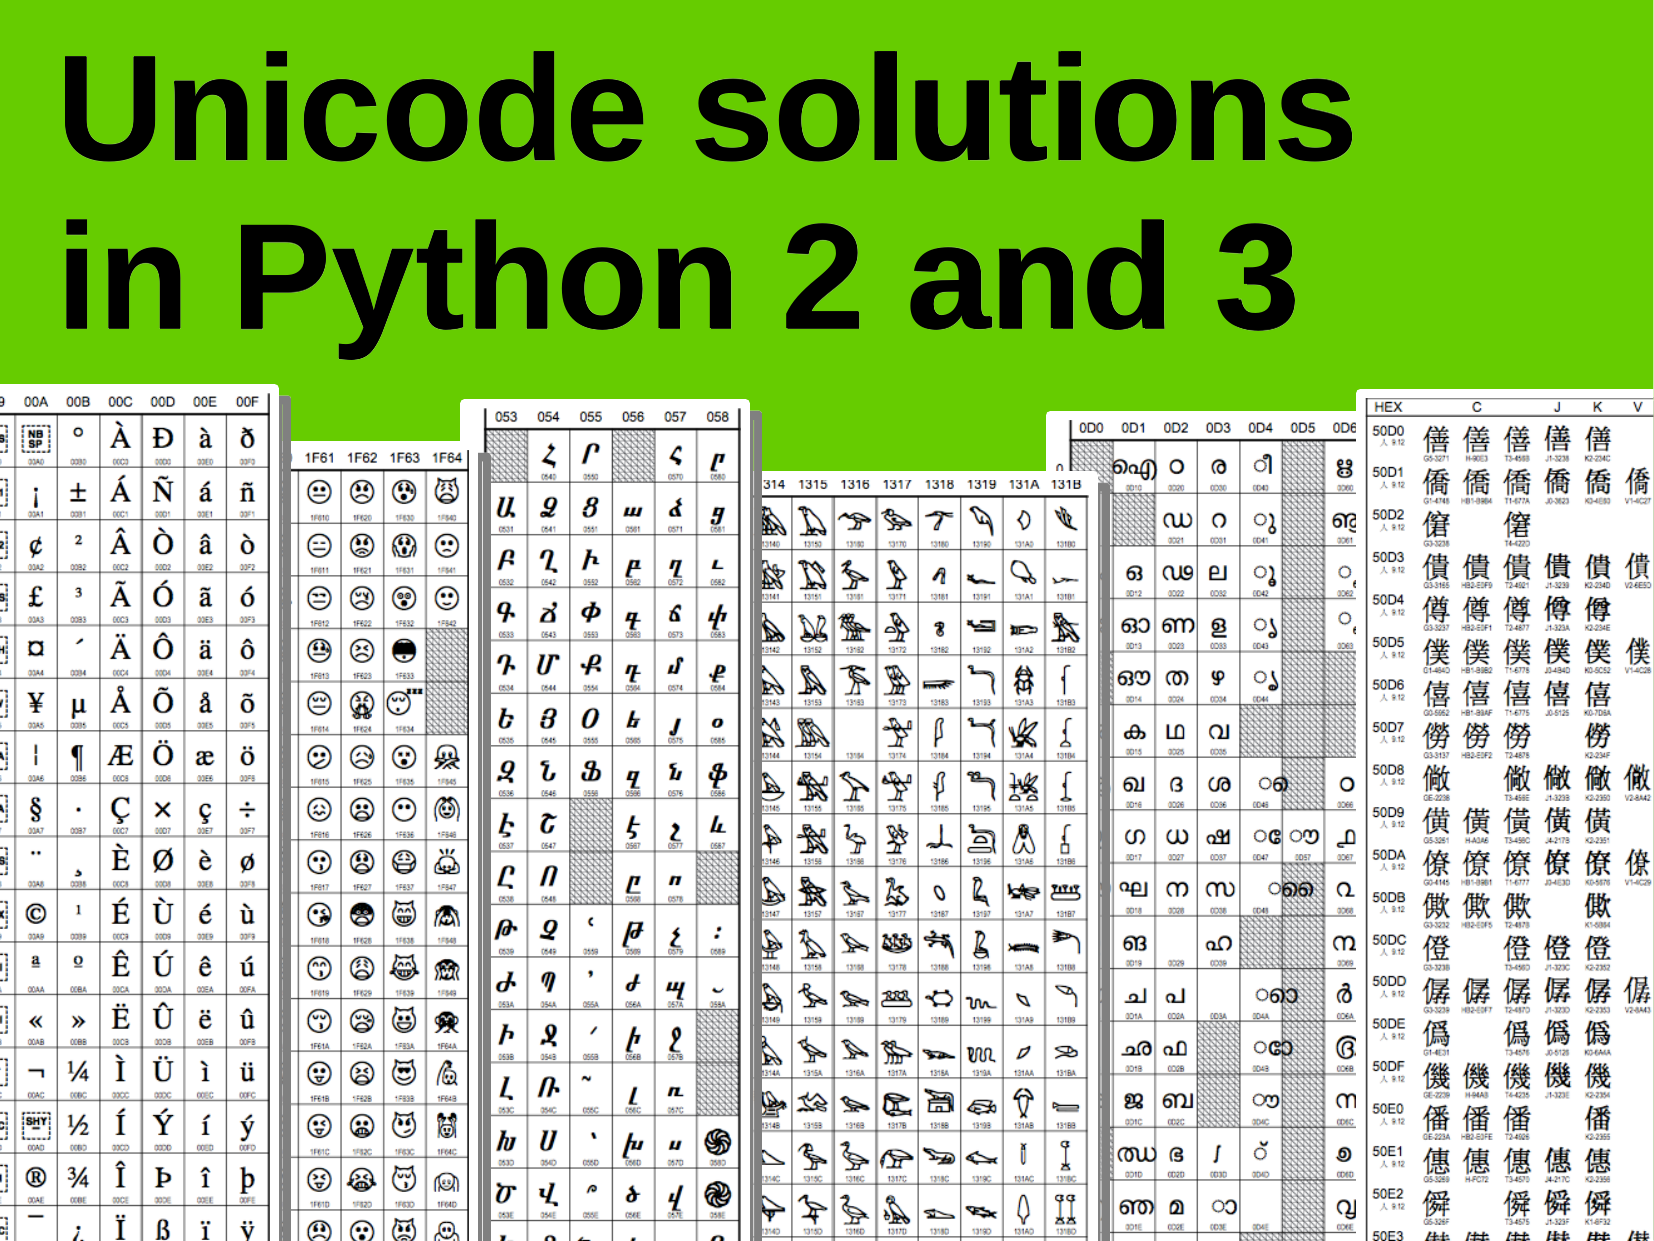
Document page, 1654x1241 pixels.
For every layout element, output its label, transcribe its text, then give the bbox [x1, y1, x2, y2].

picture [291, 450, 470, 1241]
picture [469, 408, 741, 1241]
picture [0, 393, 271, 1241]
title Unicode solutions in Python 2 and 3 [56, 24, 1546, 361]
picture [762, 480, 1089, 1241]
picture [1054, 420, 1356, 1241]
picture [1365, 397, 1654, 1241]
